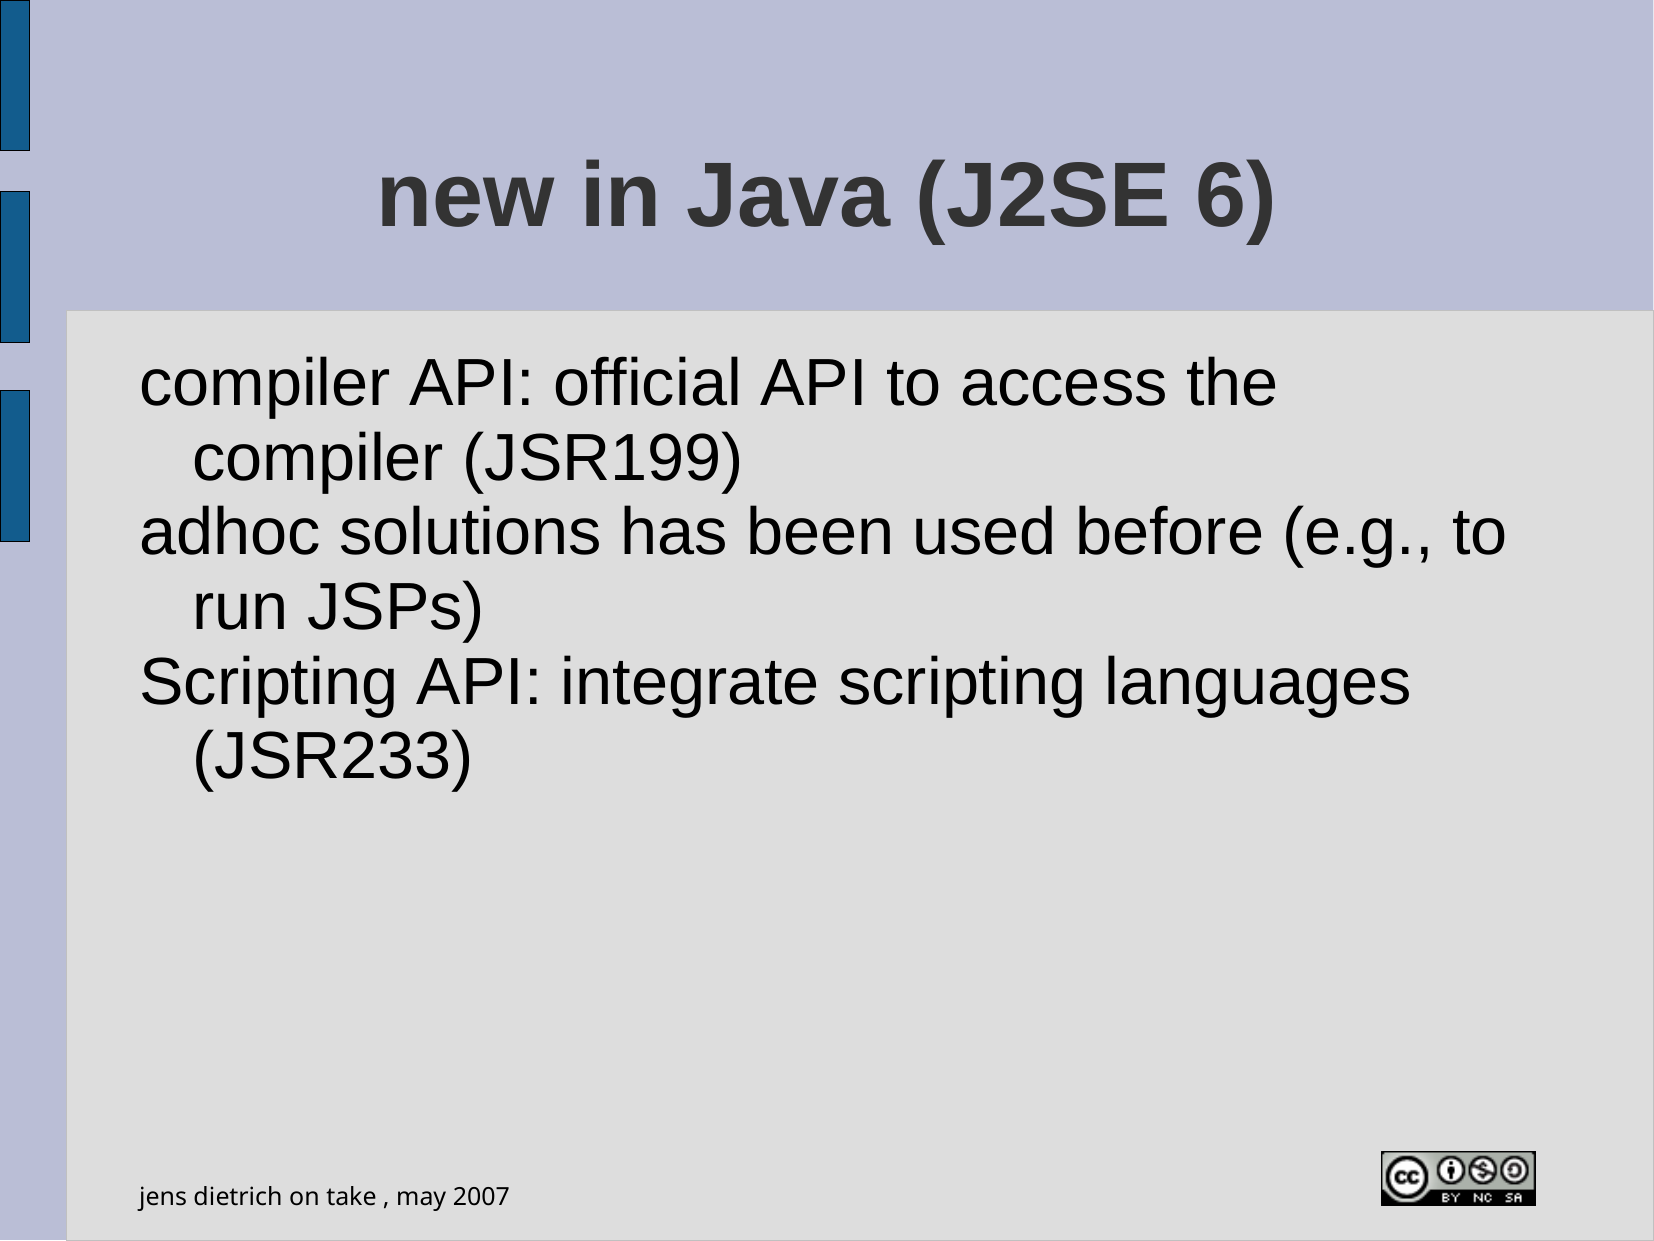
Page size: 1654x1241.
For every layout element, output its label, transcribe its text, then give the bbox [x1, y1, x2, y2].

list compiler API: official API to access the compiler (JSR199) adhoc solutions has been used before (e.g., to run JSPs) Scripting API: integrate scripting languages (JSR233) [121, 344, 1534, 1127]
title new in Java (J2SE 6) [121, 91, 1534, 299]
picture [1381, 1151, 1536, 1206]
